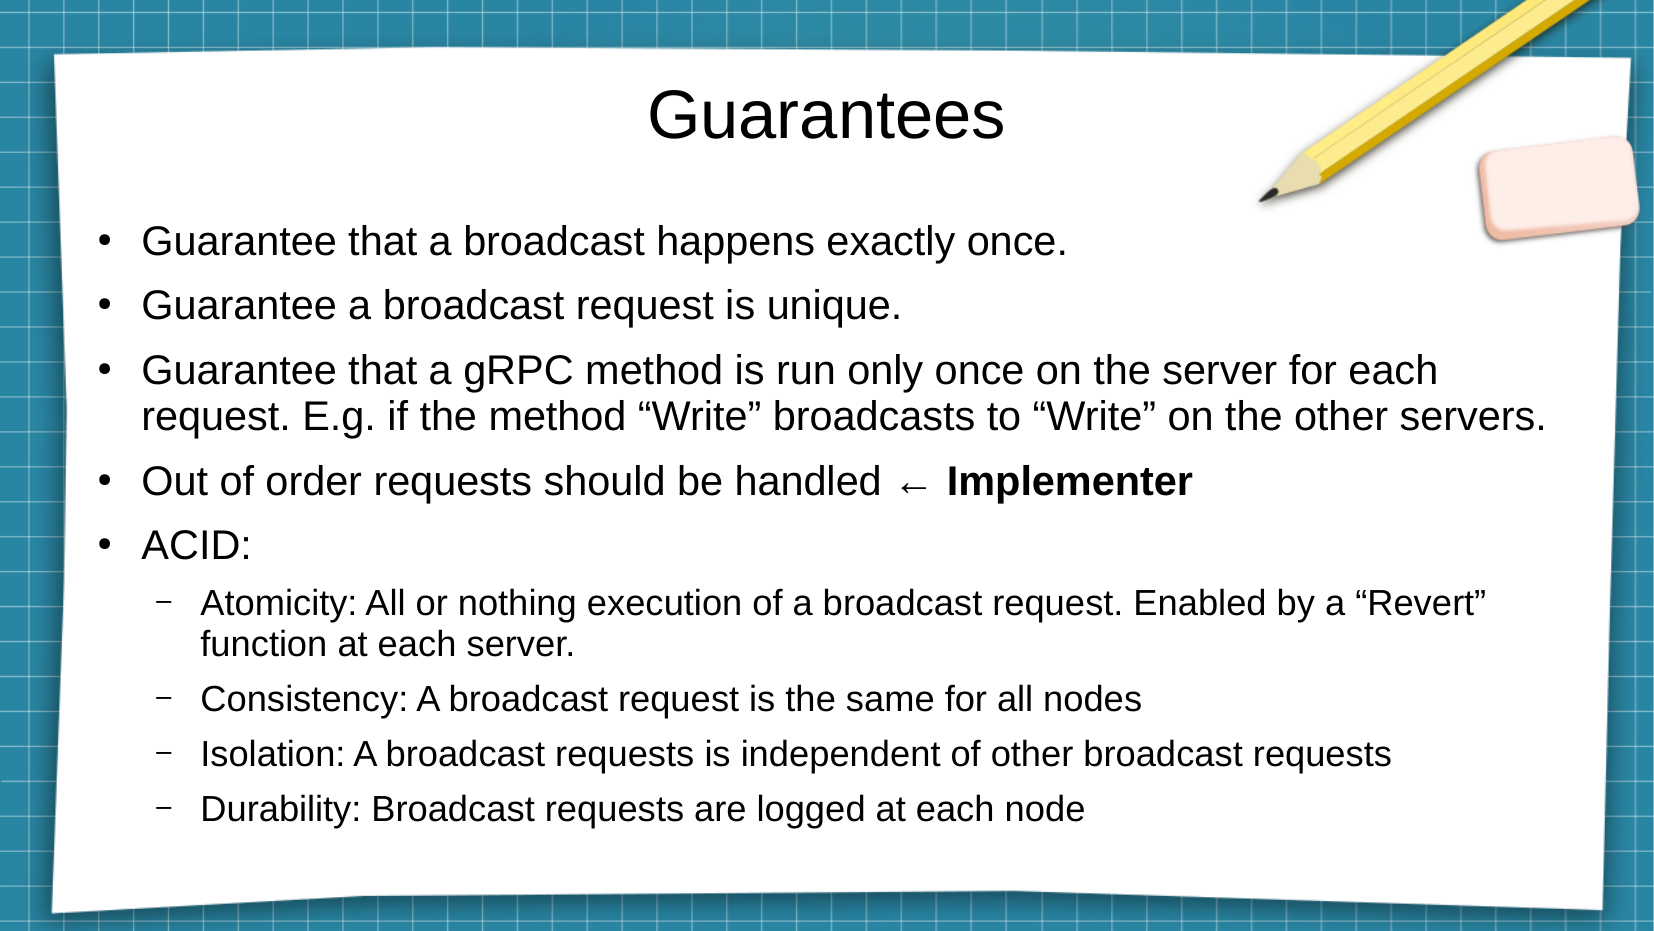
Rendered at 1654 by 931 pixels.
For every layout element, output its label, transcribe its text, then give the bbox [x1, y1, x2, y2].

title Guarantees [82, 37, 1571, 193]
list Guarantee that a broadcast happens exactly once. Guarantee a broadcast request is unique. Guarantee that a gRPC method is run only once on the server for each request. E.g. if the method “Write” broadcasts to “Write” on the other servers. Out of order requests should be handled ← Implementer ACID: Atomicity: All or nothing execution of a broadcast request. Enabled by a “Revert” function at each server. Consistency: A broadcast request is the same for all nodes Isolation: A broadcast requests is independent of other broadcast requests Durability: Broadcast requests are logged at each node [82, 217, 1571, 863]
picture [0, 0, 1654, 931]
